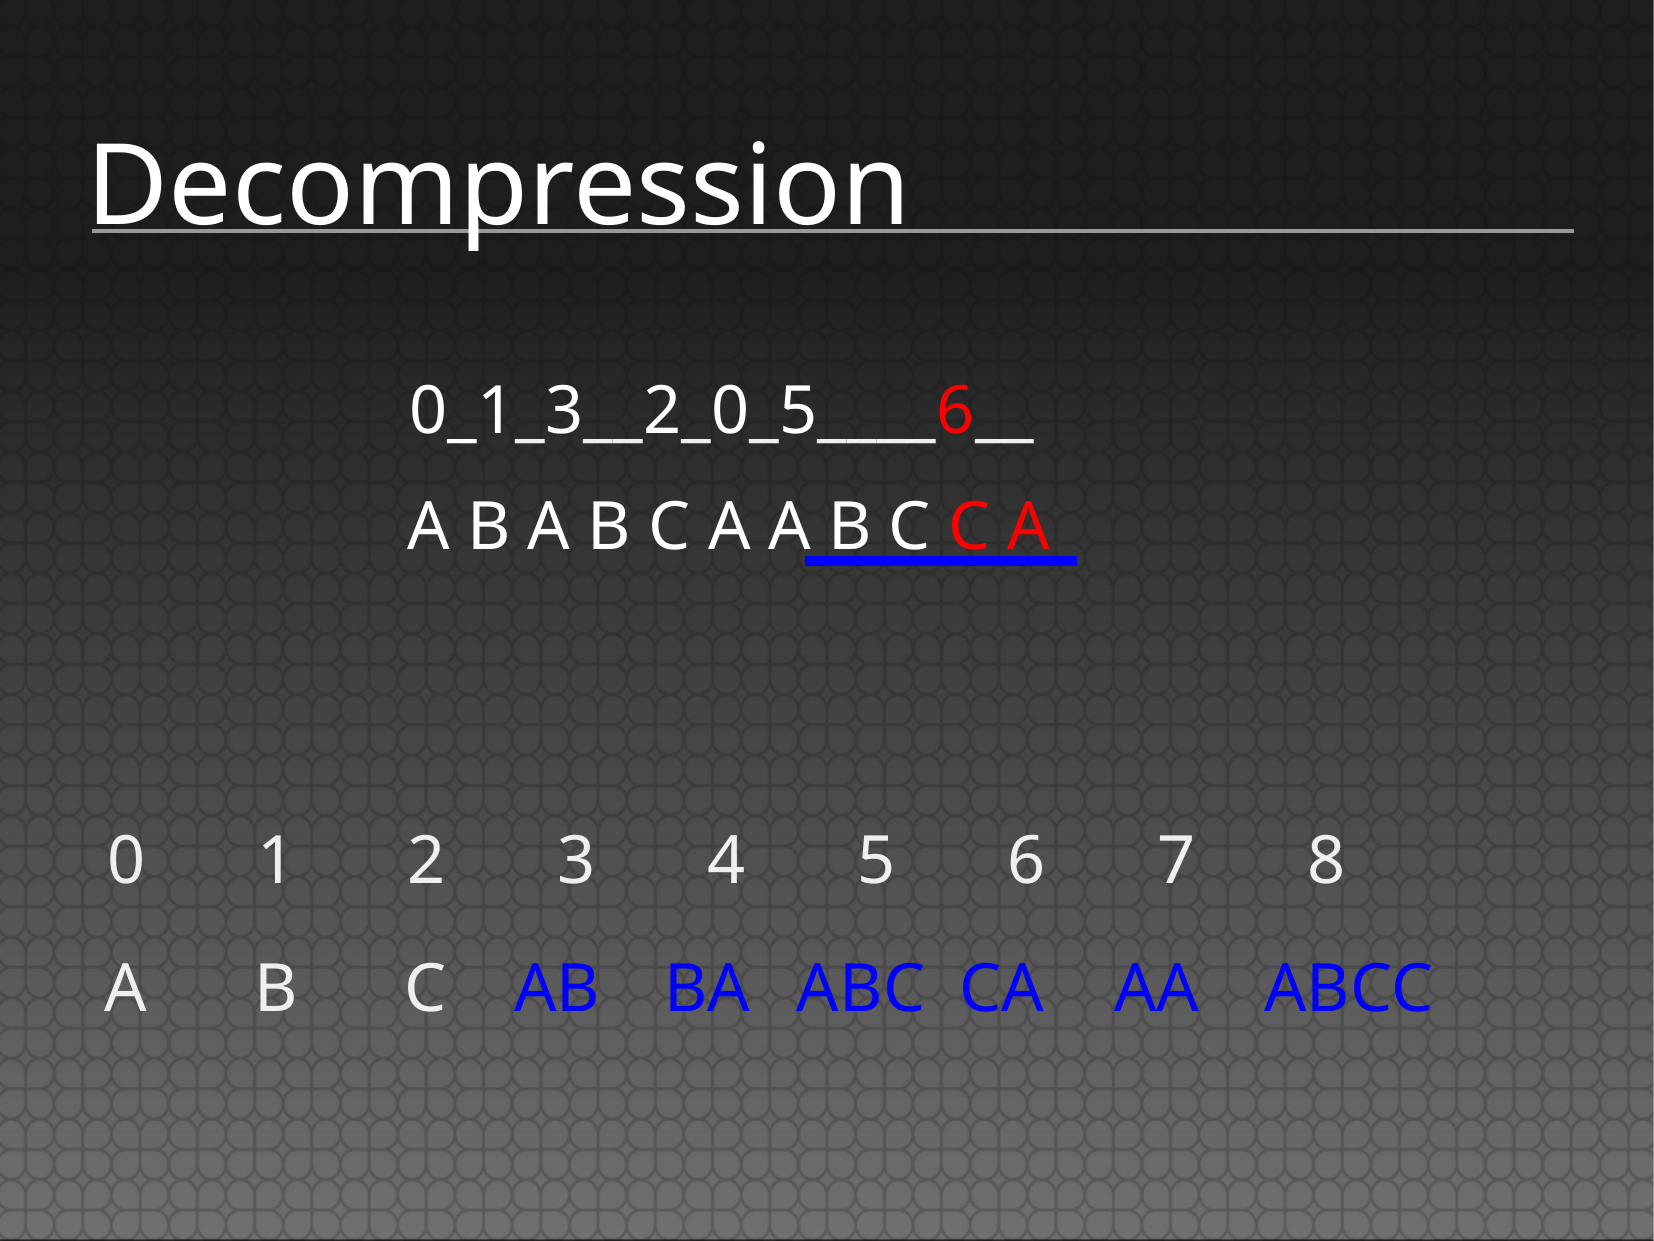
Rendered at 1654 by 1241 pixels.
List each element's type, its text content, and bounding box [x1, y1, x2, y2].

title Decompression [86, 112, 1576, 249]
list 0_1_3__2_0_5____6__ [338, 362, 1345, 518]
text_box A B C AB BA ABC CA AA ABCC [90, 932, 1480, 1026]
list A B A B C A A B C C A [336, 478, 1342, 635]
text_box 0 1 2 3 4 5 6 7 8 [92, 804, 1483, 898]
picture [0, 0, 1654, 1241]
